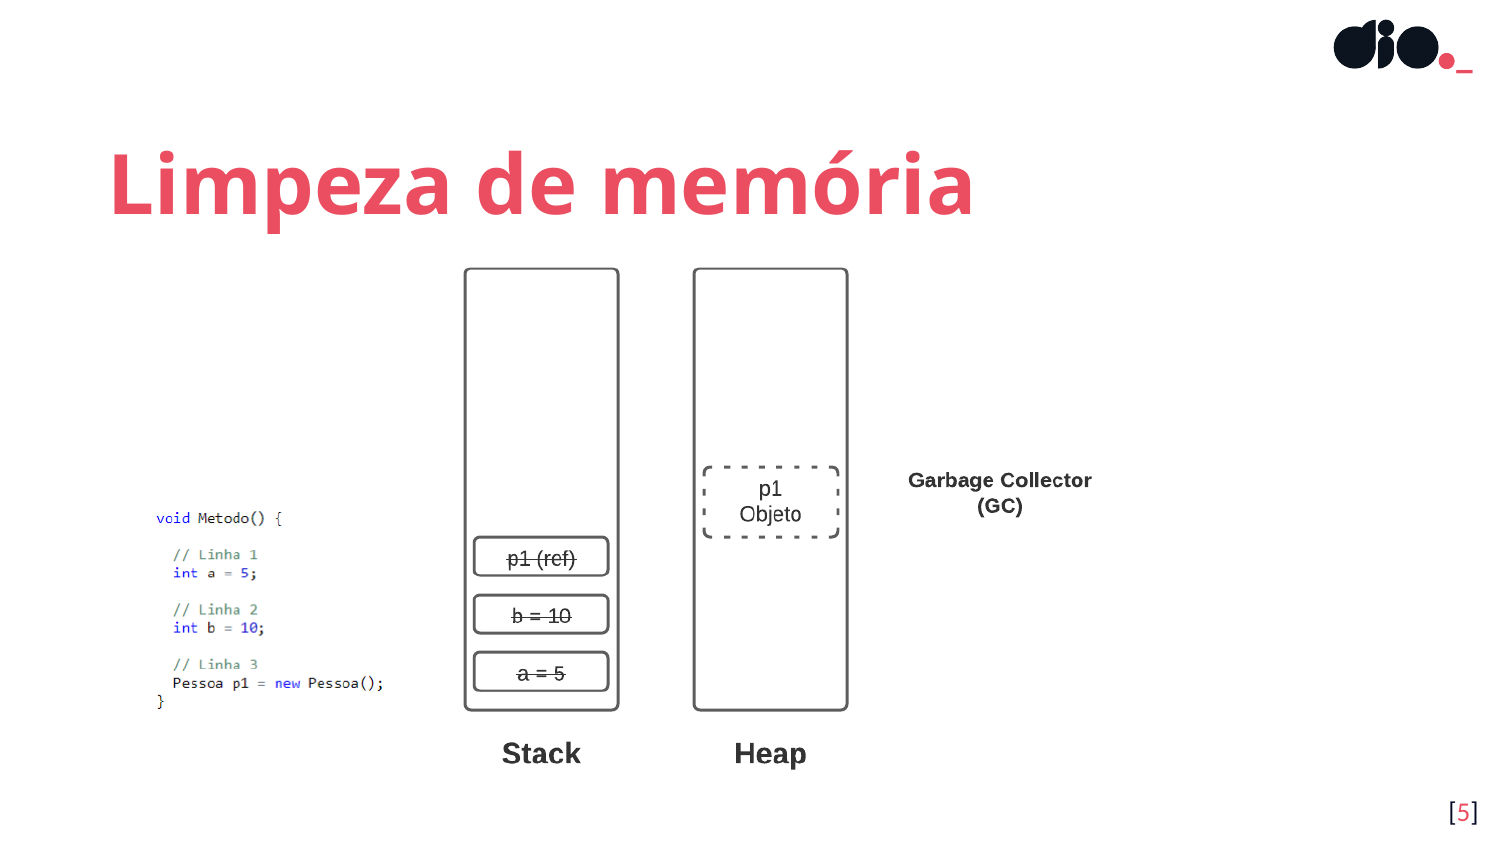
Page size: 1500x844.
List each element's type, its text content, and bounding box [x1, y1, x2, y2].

picture [85, 221, 1184, 833]
slide_number [<number>] [1403, 779, 1494, 844]
text_box Limpeza de memória [92, 104, 1408, 243]
picture [1333, 19, 1473, 74]
